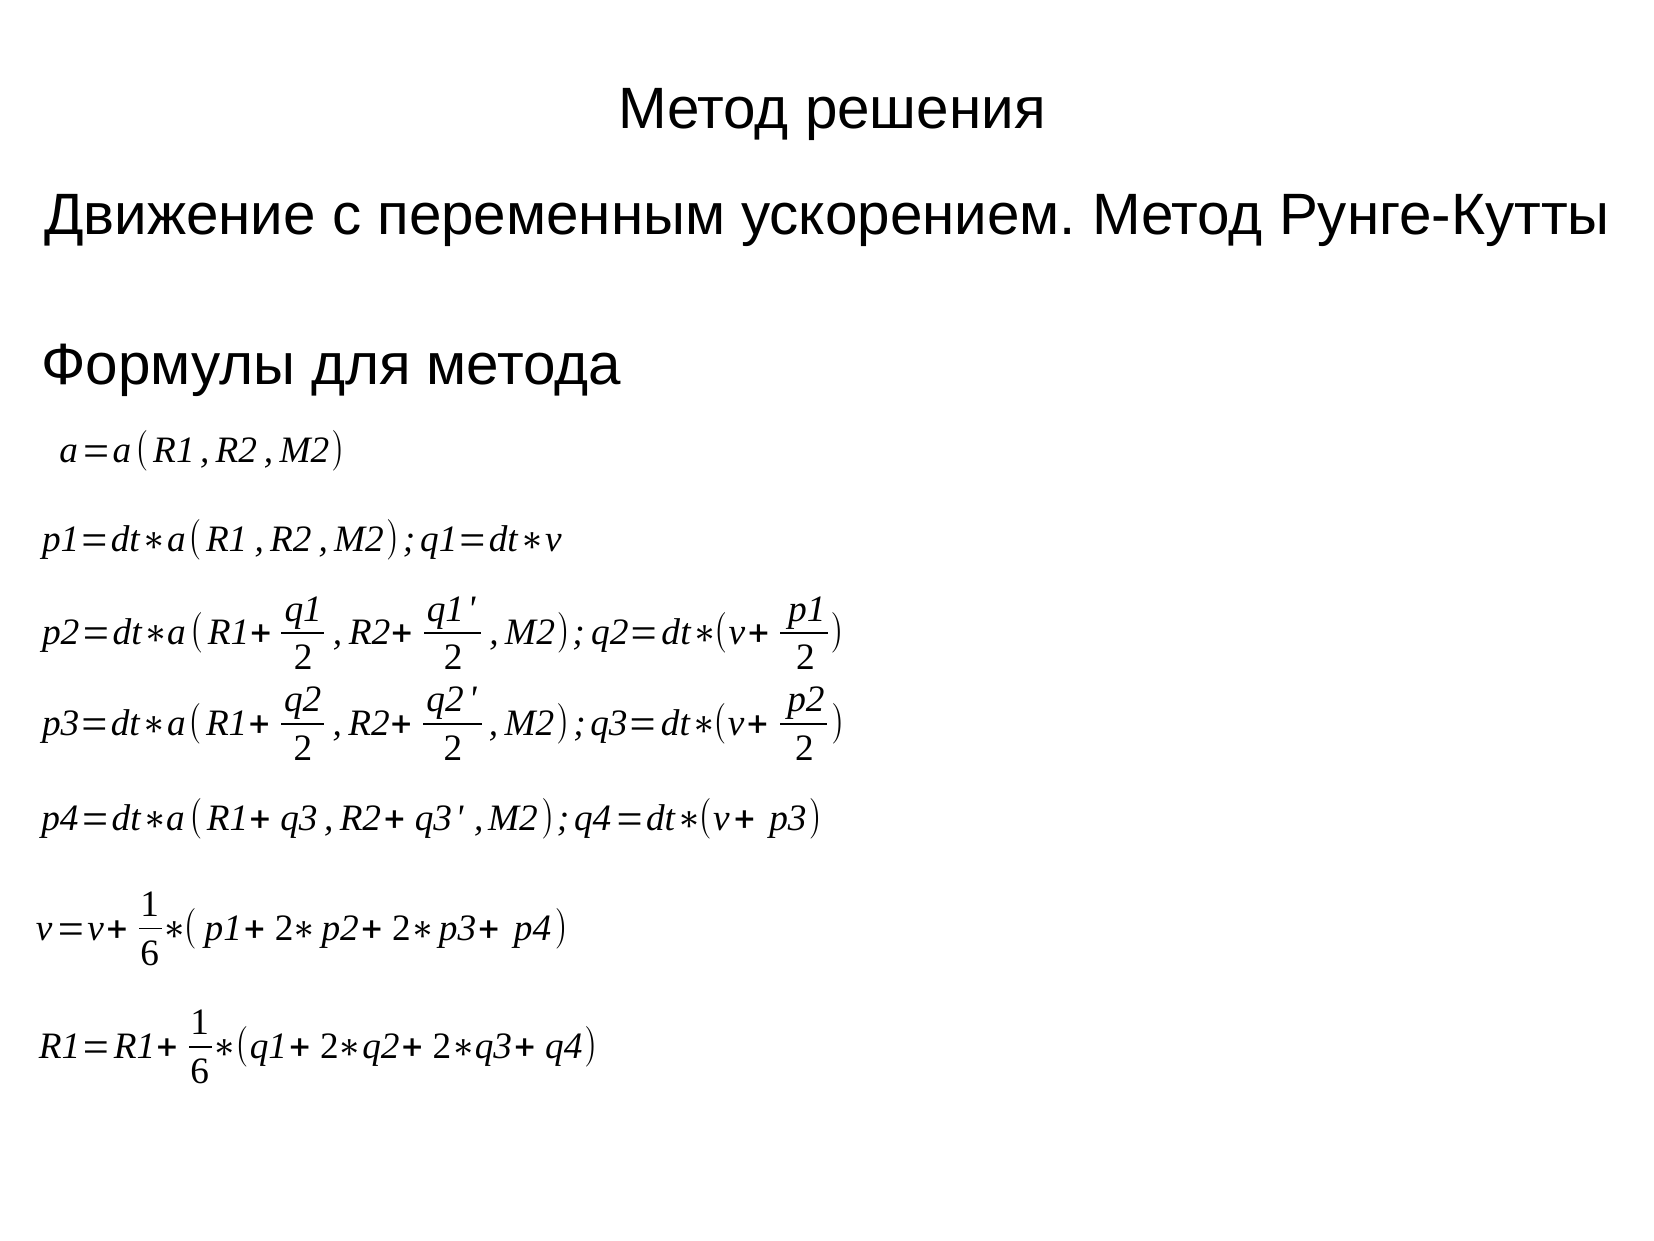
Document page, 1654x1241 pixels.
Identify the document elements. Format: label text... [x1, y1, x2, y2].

chart [53, 429, 351, 473]
chart [29, 577, 887, 770]
text_box Формулы для метода [26, 324, 650, 405]
chart [29, 1001, 604, 1093]
chart [29, 518, 569, 562]
chart [28, 797, 827, 840]
chart [29, 883, 574, 975]
text_box Метод решения [482, 67, 1182, 148]
text_box Движение с переменным ускорением. Метод Рунге-Кутты [29, 174, 1654, 384]
